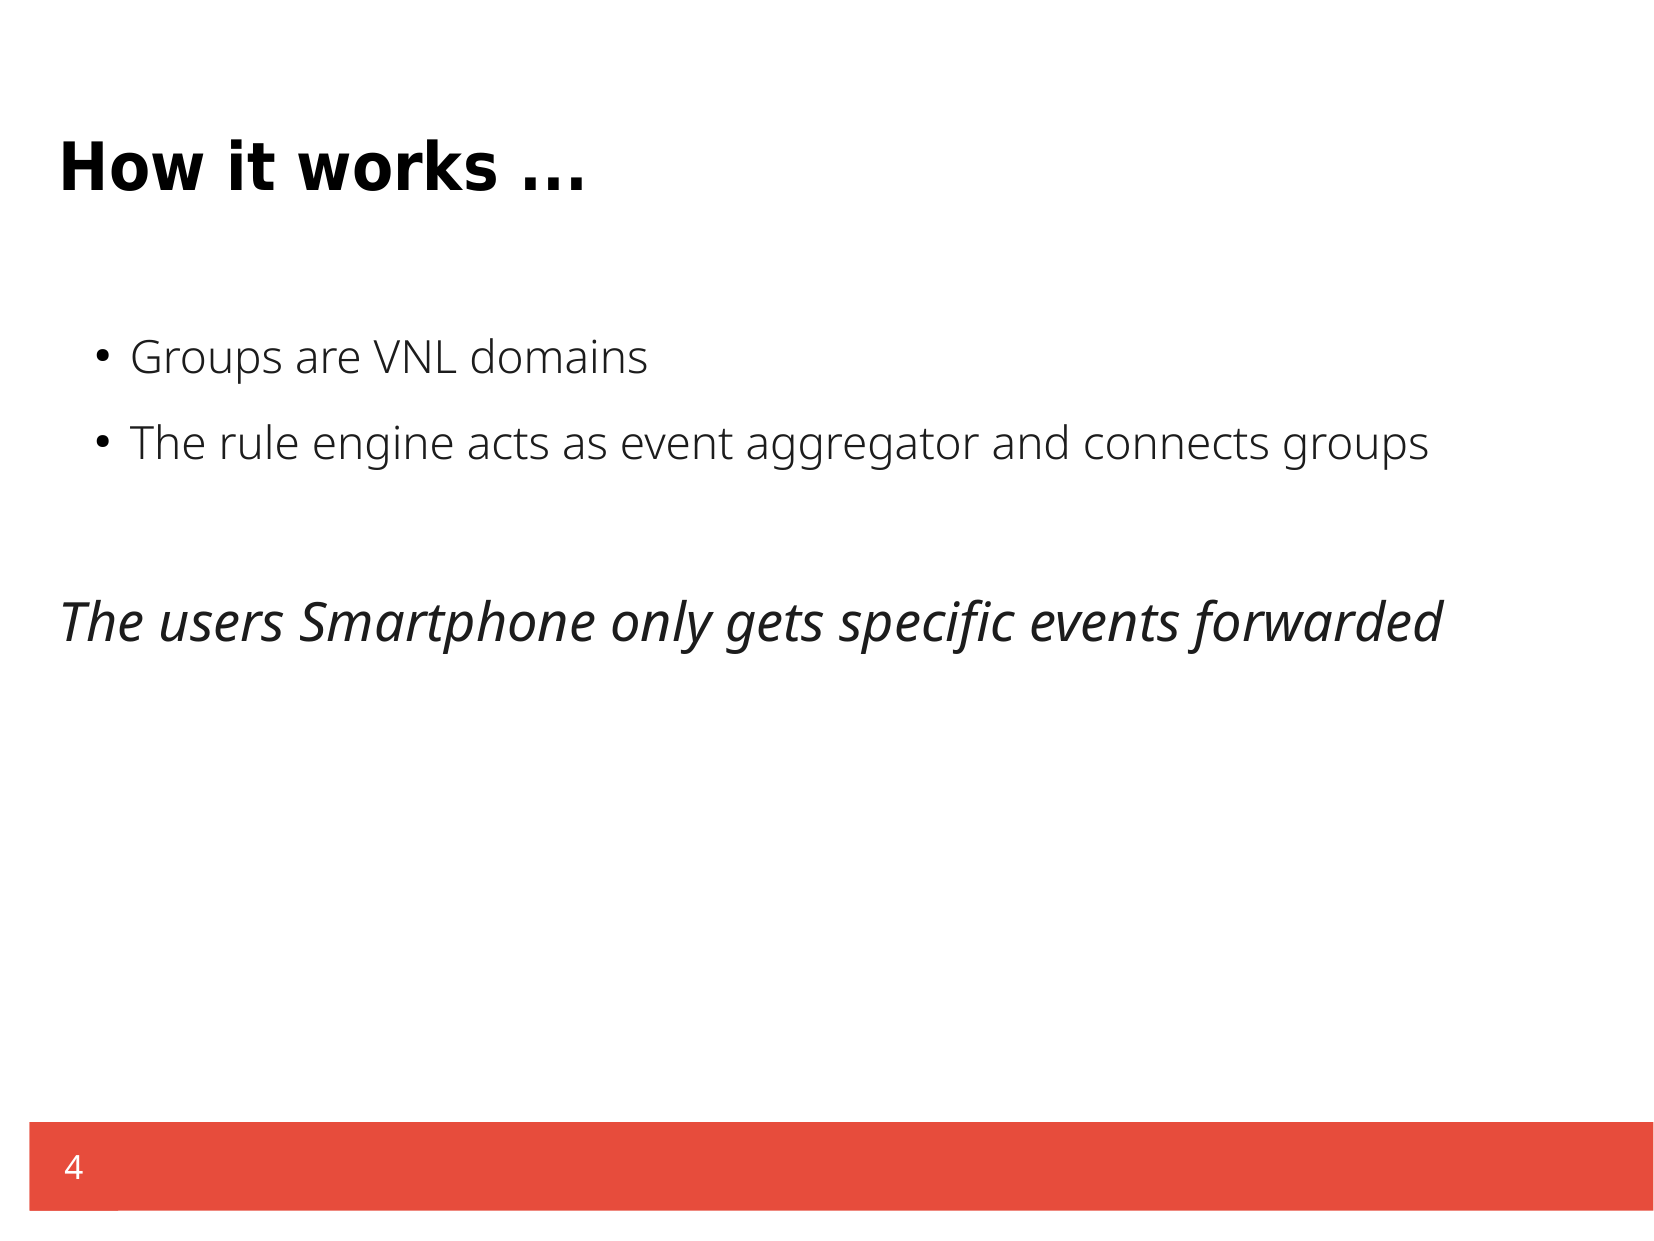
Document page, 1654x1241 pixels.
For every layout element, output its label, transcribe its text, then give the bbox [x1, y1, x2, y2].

title How it works ... [59, 59, 1595, 207]
list Groups are VNL domains The rule engine acts as event aggregator and connects groups The users Smartphone only gets specific events forwarded [59, 324, 1565, 1093]
